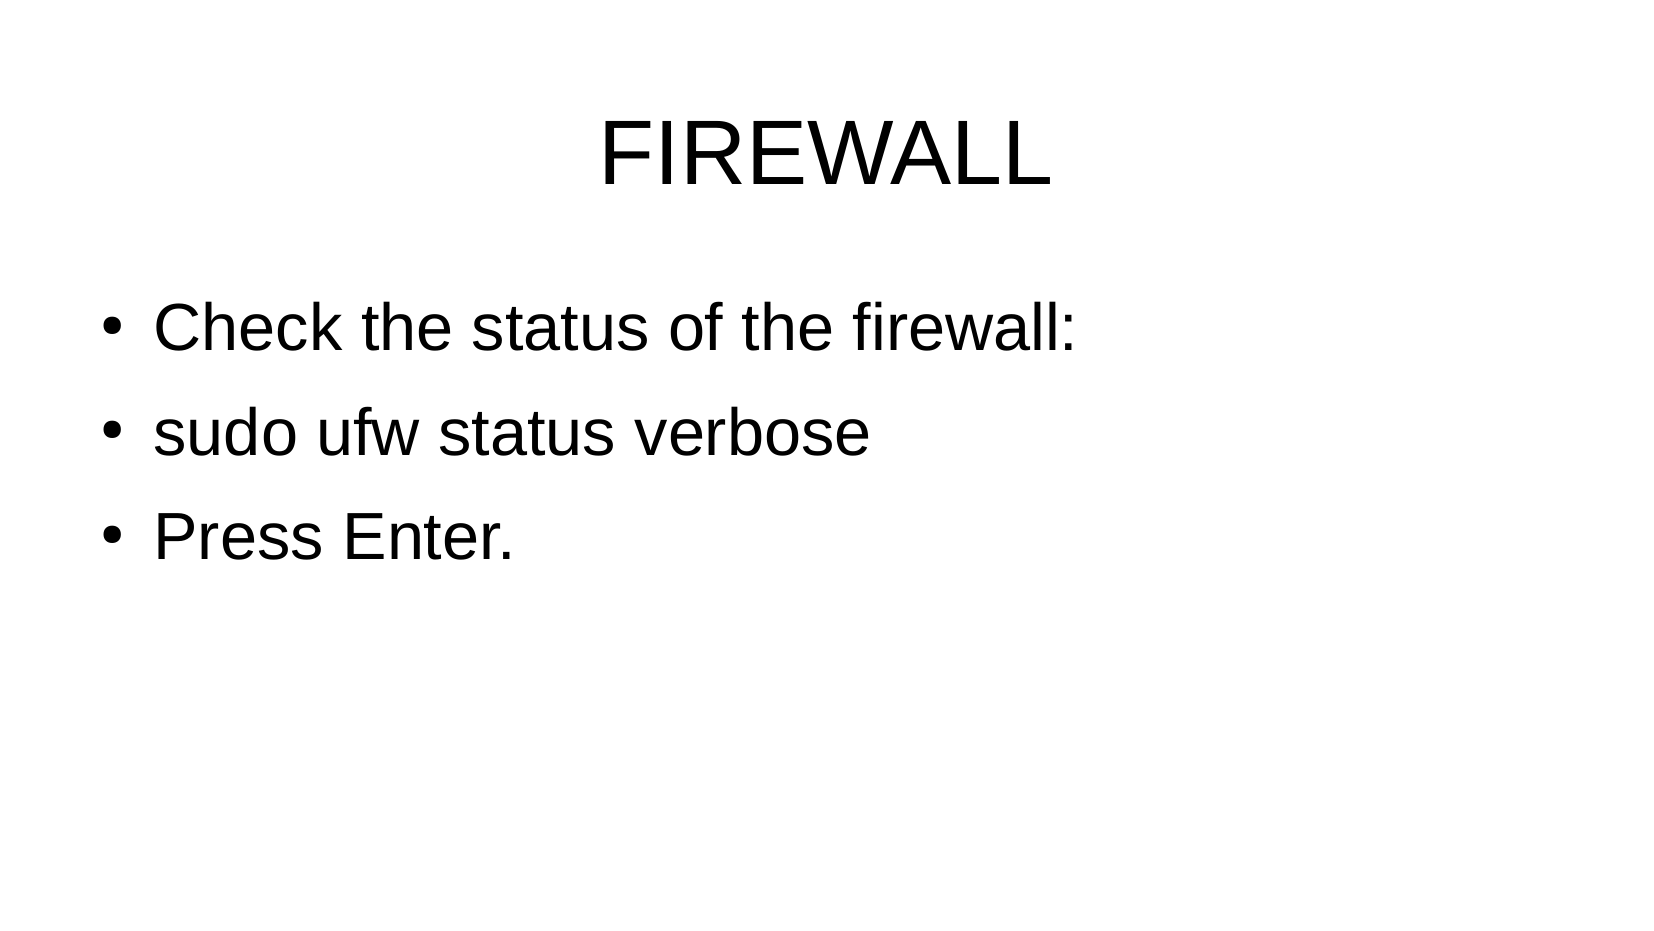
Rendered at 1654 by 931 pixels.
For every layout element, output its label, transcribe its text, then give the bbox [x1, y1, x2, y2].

title FIREWALL [82, 49, 1571, 257]
list Check the status of the firewall: sudo ufw status verbose Press Enter. [82, 290, 1571, 931]
